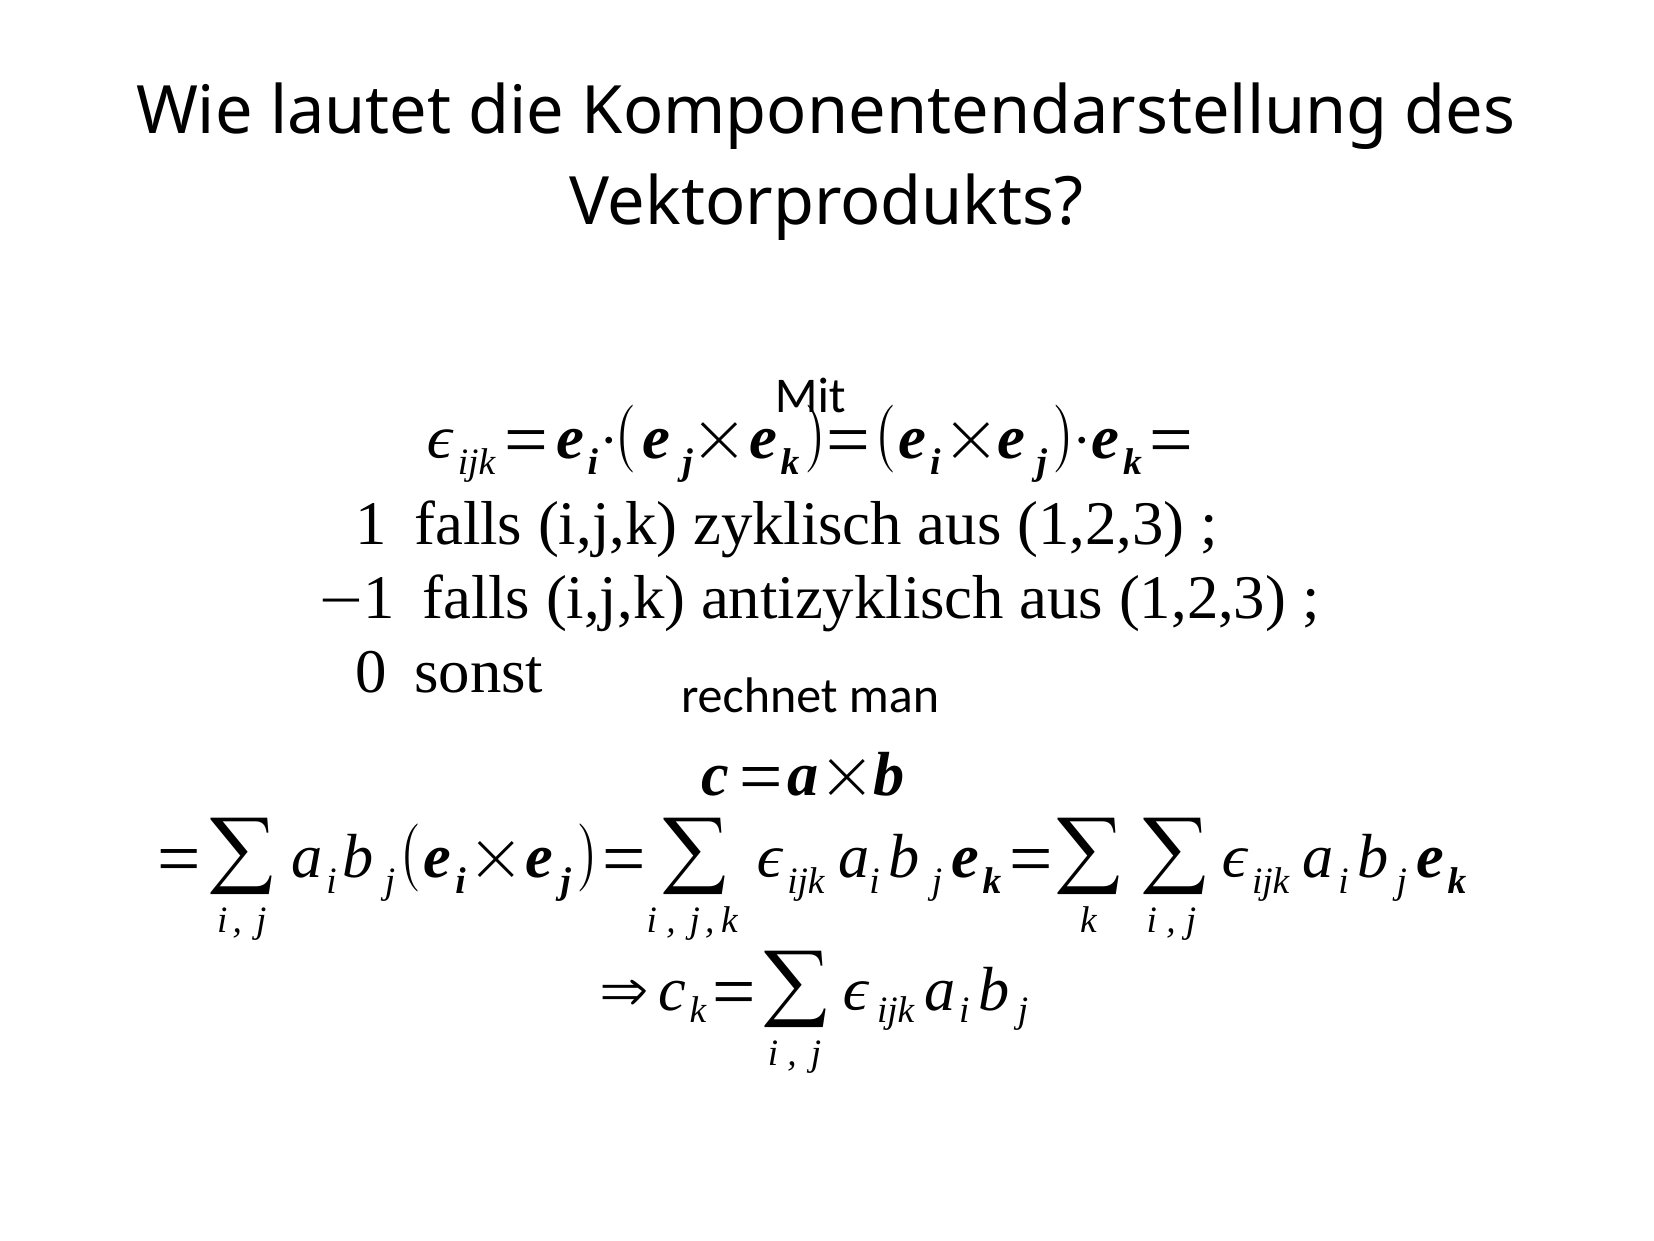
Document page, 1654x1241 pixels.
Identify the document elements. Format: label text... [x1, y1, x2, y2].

subtitle Mit rechnet man [82, 290, 1538, 1010]
chart [300, 404, 1335, 707]
chart [123, 741, 1485, 1073]
title Wie lautet die Komponentendarstellung des Vektorprodukts? [82, 49, 1571, 257]
